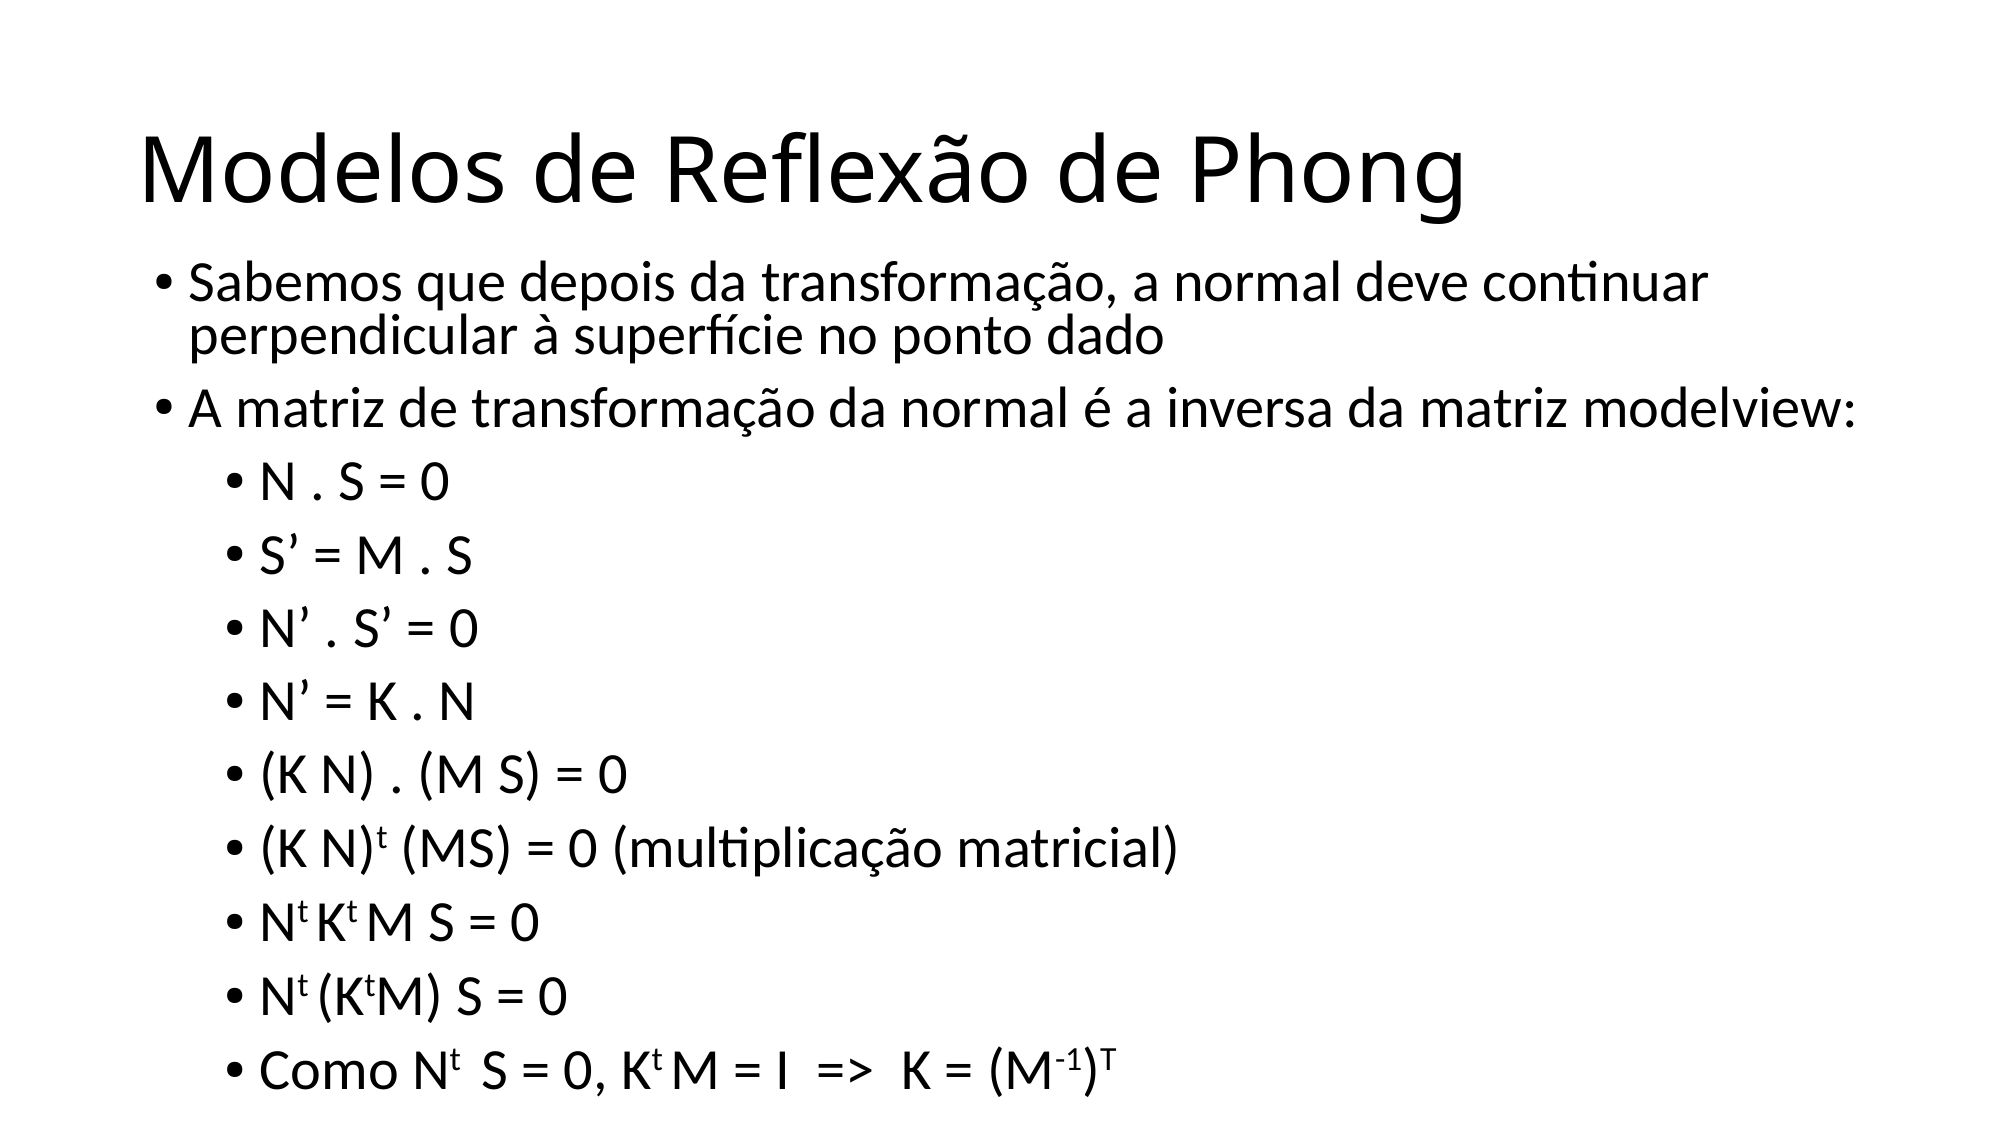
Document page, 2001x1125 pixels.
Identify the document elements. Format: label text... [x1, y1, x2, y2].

subtitle Sabemos que depois da transformação, a normal deve continuar perpendicular à superfície no ponto dado A matriz de transformação da normal é a inversa da matriz modelview: N . S = 0 S’ = M . S N’ . S’ = 0 N’ = K . N (K N) . (M S) = 0 (K N)t (MS) = 0 (multiplicação matricial) Nt Kt M S = 0 Nt (KtM) S = 0 Como Nt S = 0, Kt M = I => K = (M-1)T [118, 259, 1926, 1125]
title Modelos de Reflexão de Phong [137, 59, 1863, 259]
